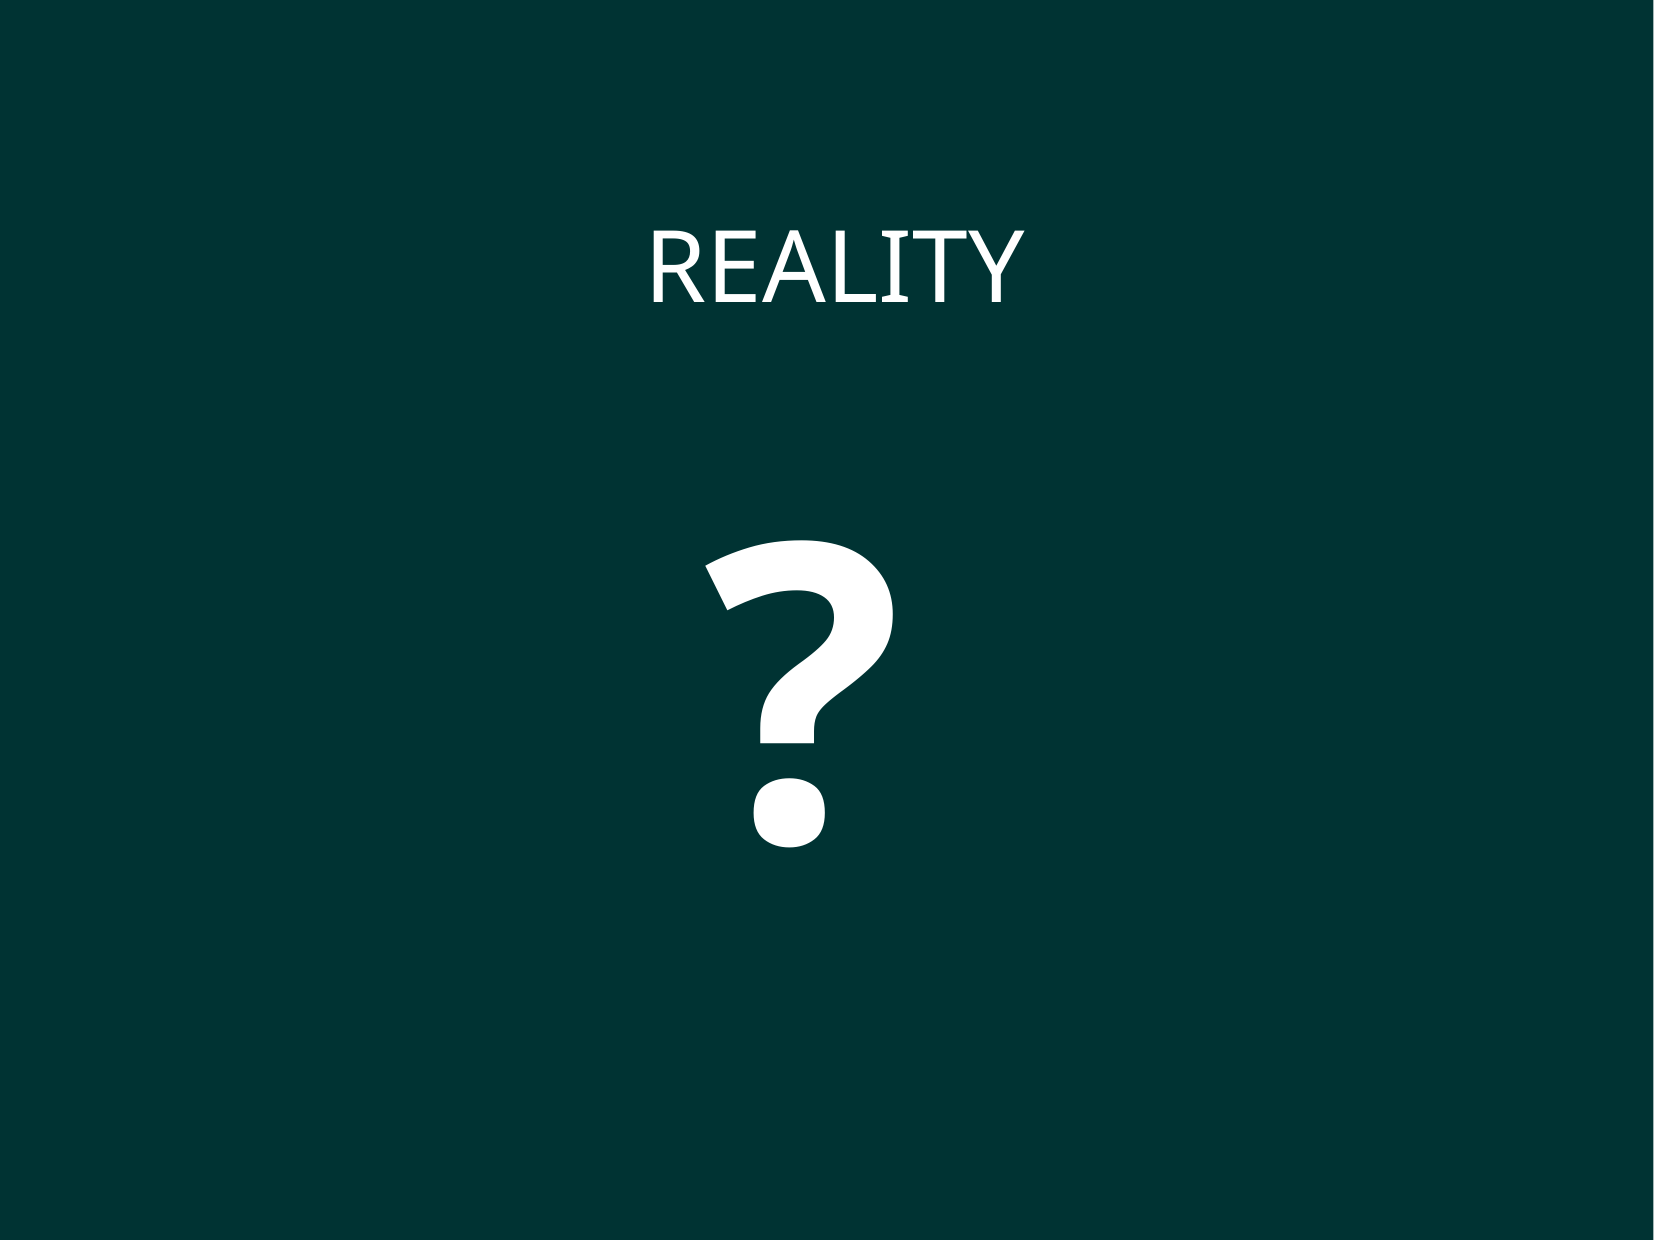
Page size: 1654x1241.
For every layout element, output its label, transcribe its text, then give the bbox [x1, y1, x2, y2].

text_box REALITY [630, 187, 1032, 316]
text_box ? [690, 390, 1081, 873]
